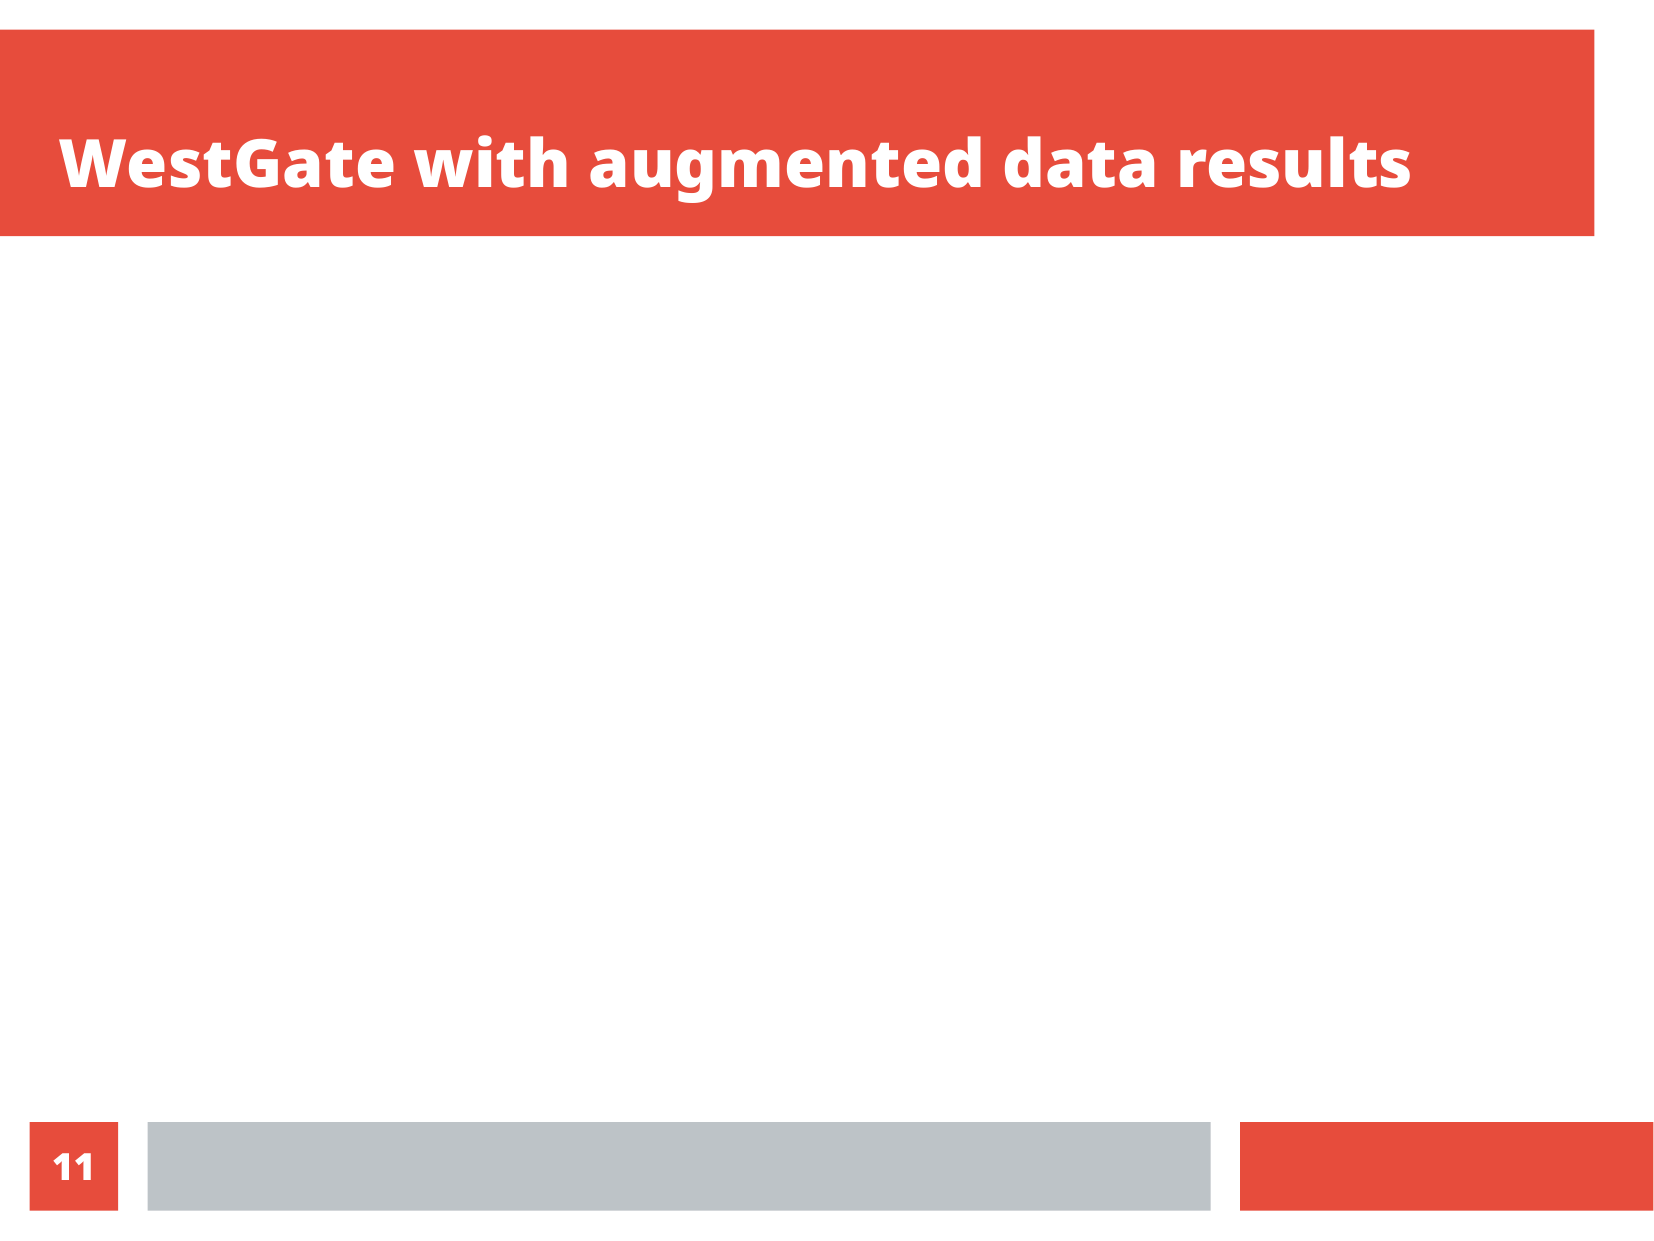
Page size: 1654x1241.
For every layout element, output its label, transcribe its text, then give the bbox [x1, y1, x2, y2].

title WestGate with augmented data results [59, 59, 1595, 207]
